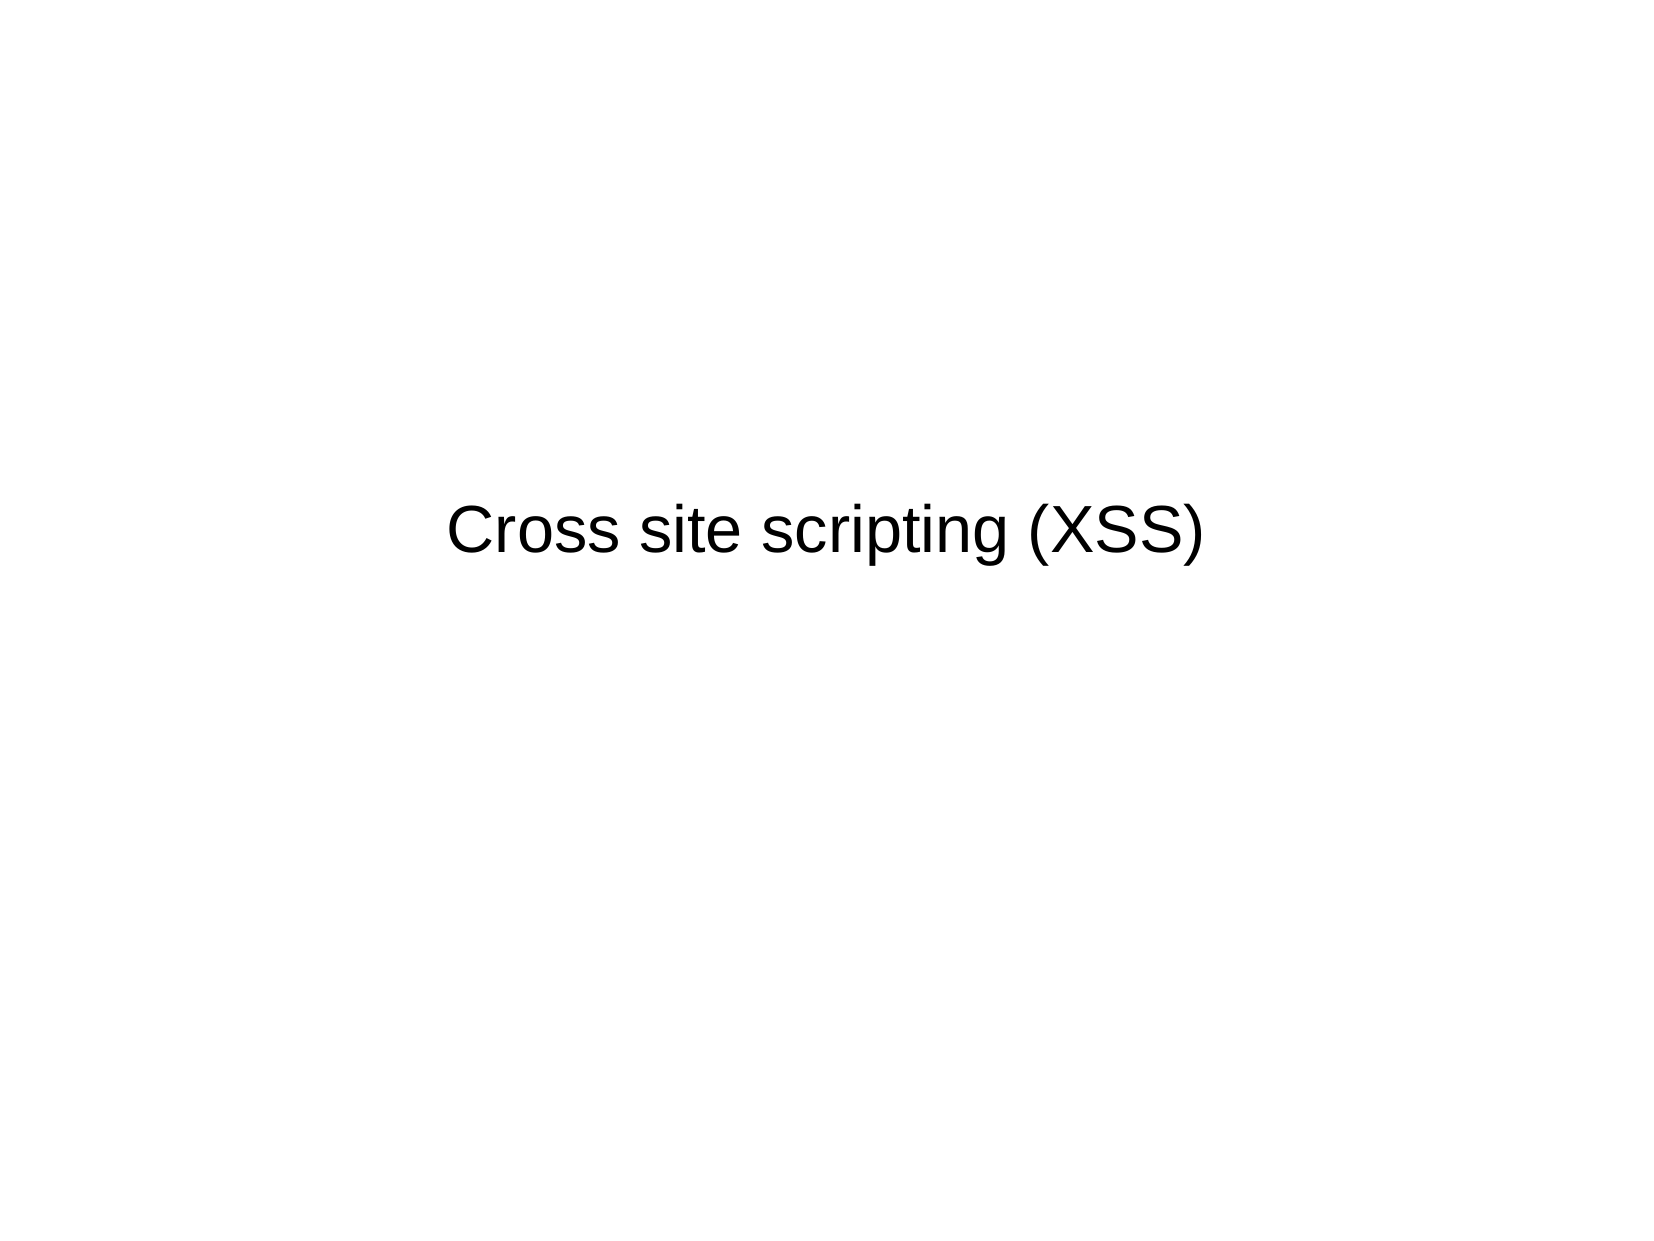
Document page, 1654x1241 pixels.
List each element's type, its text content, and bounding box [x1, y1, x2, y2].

subtitle Cross site scripting (XSS) [82, 49, 1571, 1010]
